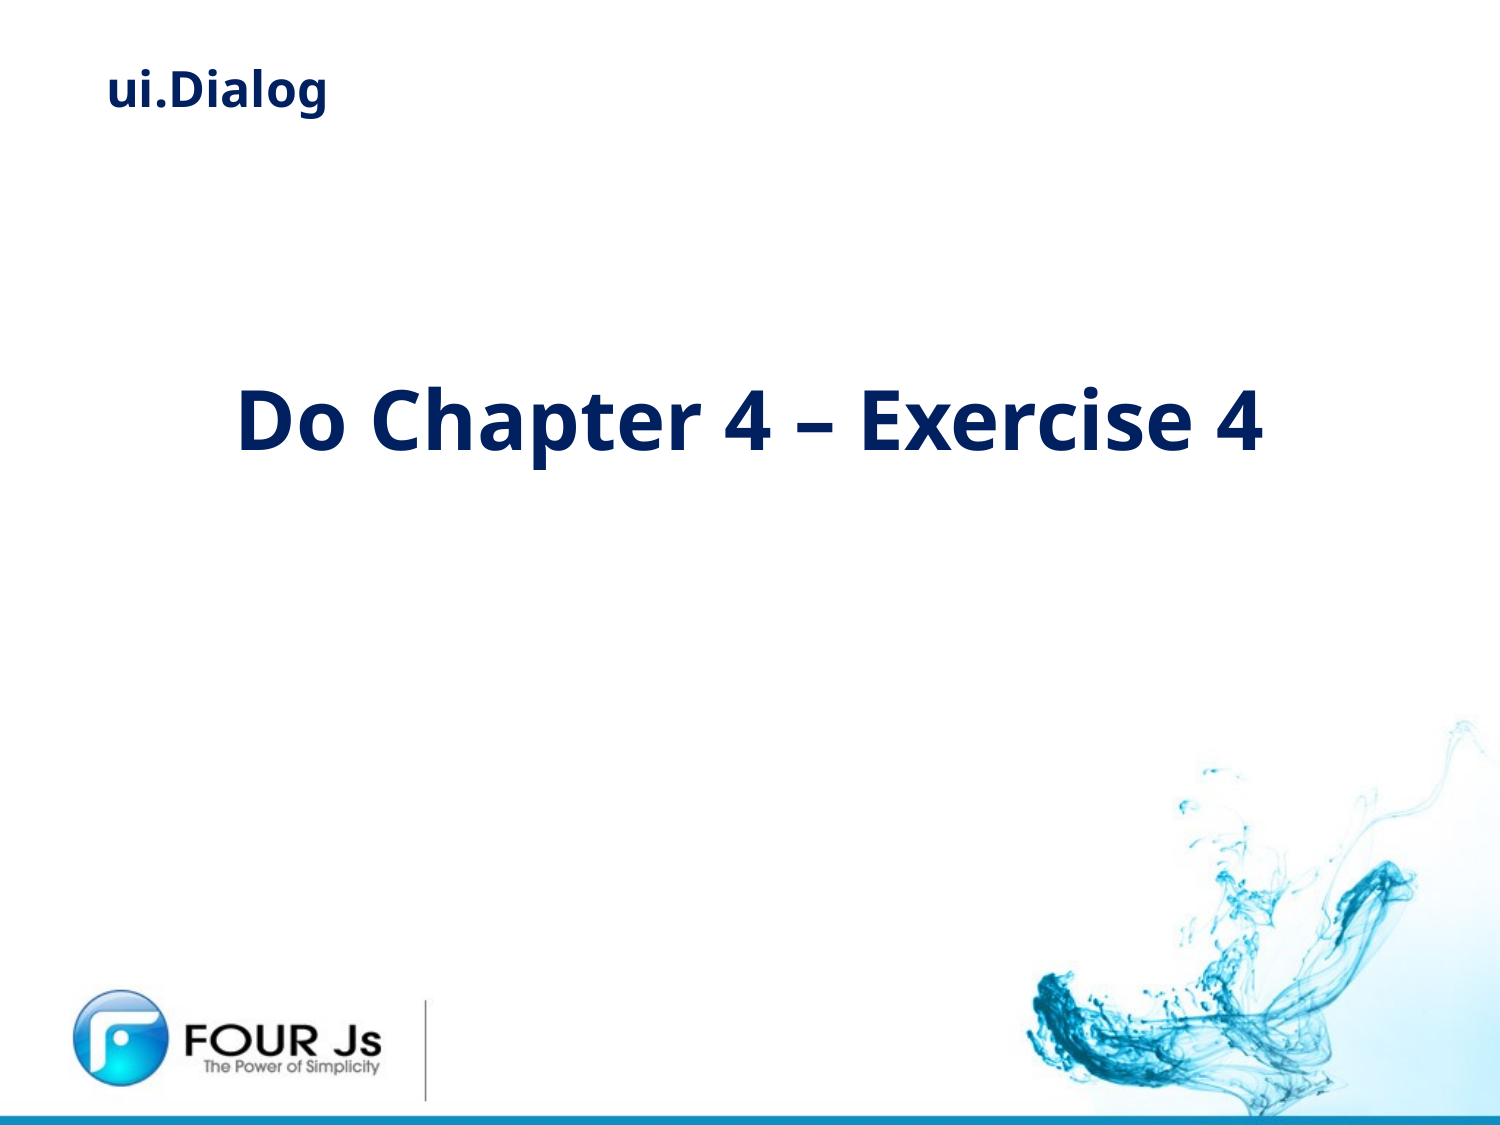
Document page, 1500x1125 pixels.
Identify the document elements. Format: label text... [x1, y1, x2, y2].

title ui.Dialog [106, 35, 1388, 142]
picture [0, 0, 1500, 1122]
text_box Do Chapter 4 – Exercise 4 [35, 354, 1465, 594]
